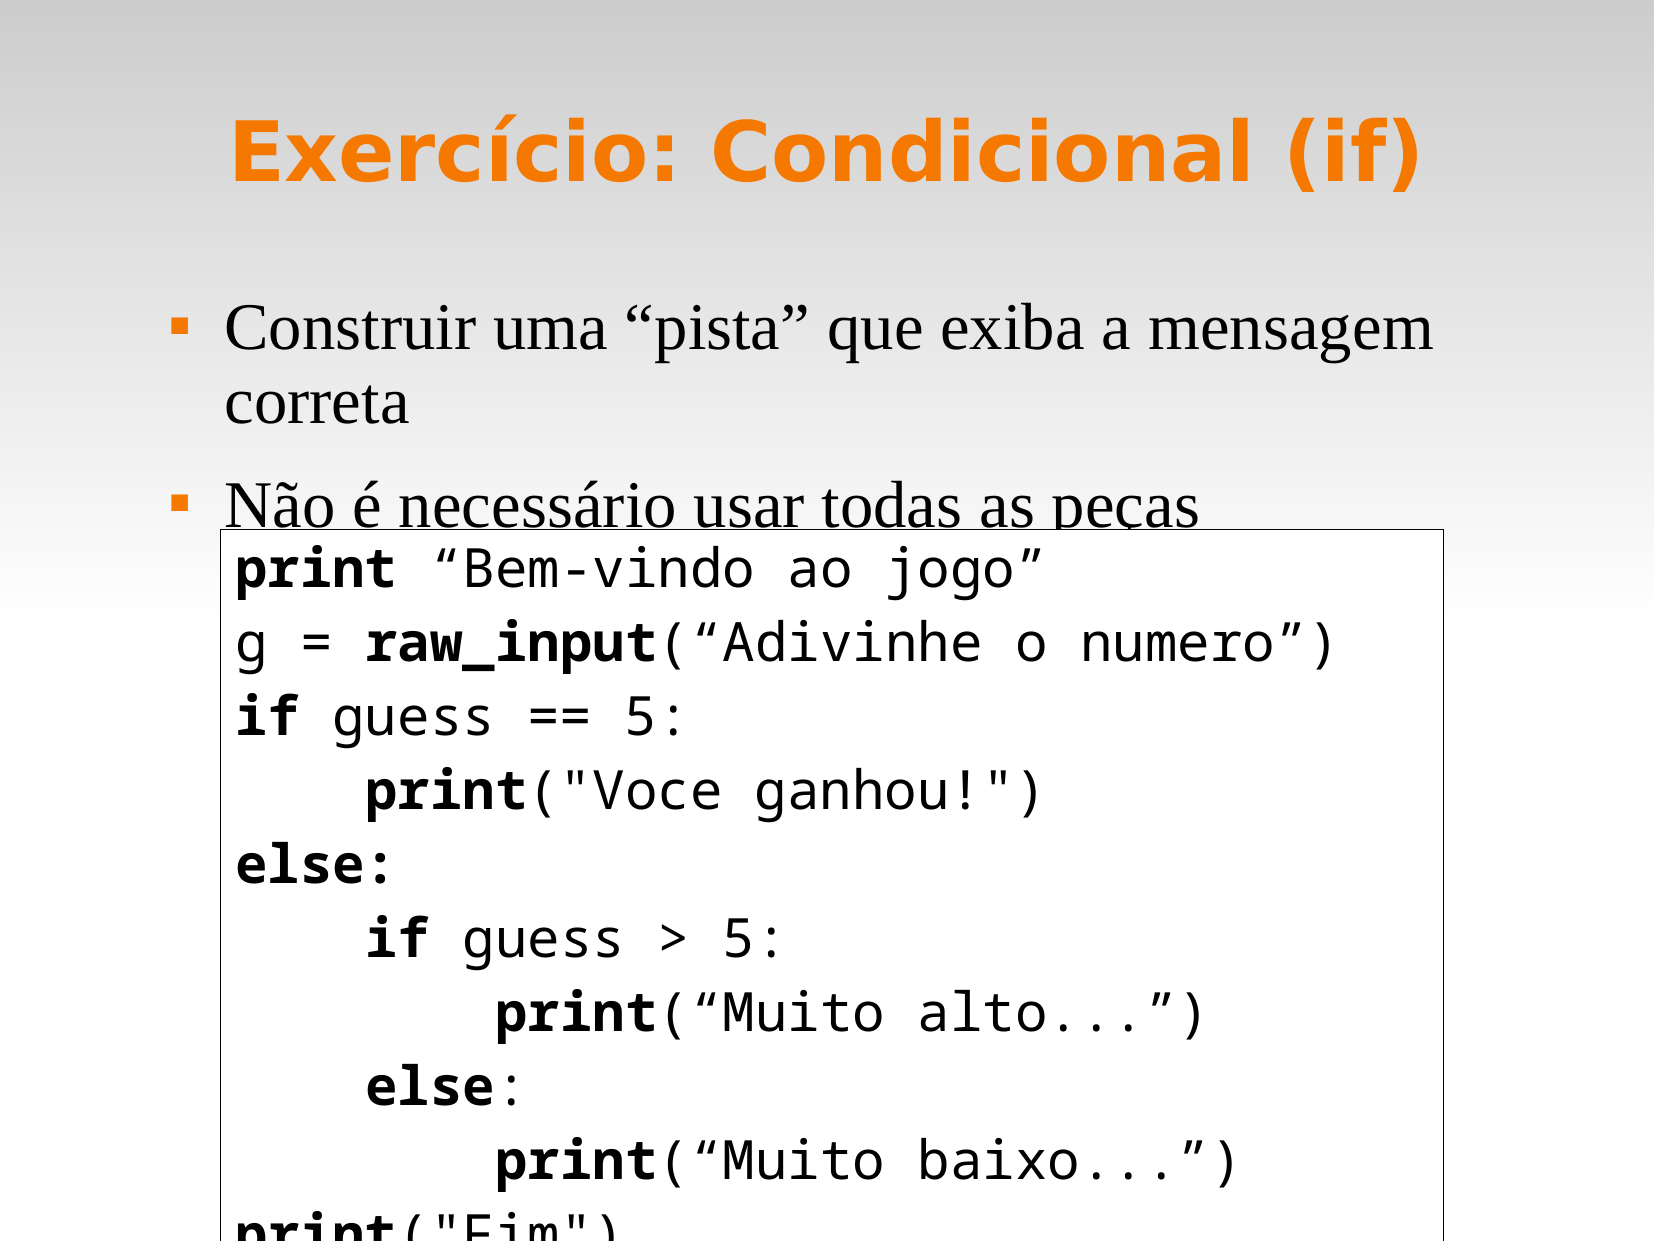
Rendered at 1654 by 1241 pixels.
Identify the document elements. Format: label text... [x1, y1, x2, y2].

text_box print “Bem-vindo ao jogo” g = raw_input(“Adivinhe o numero”) if guess == 5: print("Voce ganhou!") else: if guess > 5: print(“Muito alto...”) else: print(“Muito baixo...”) print("Fim") [220, 577, 1444, 1223]
title Exercício: Condicional (if) [82, 49, 1571, 257]
list Construir uma “pista” que exiba a mensagem correta Não é necessário usar todas as peças [82, 290, 1571, 1109]
